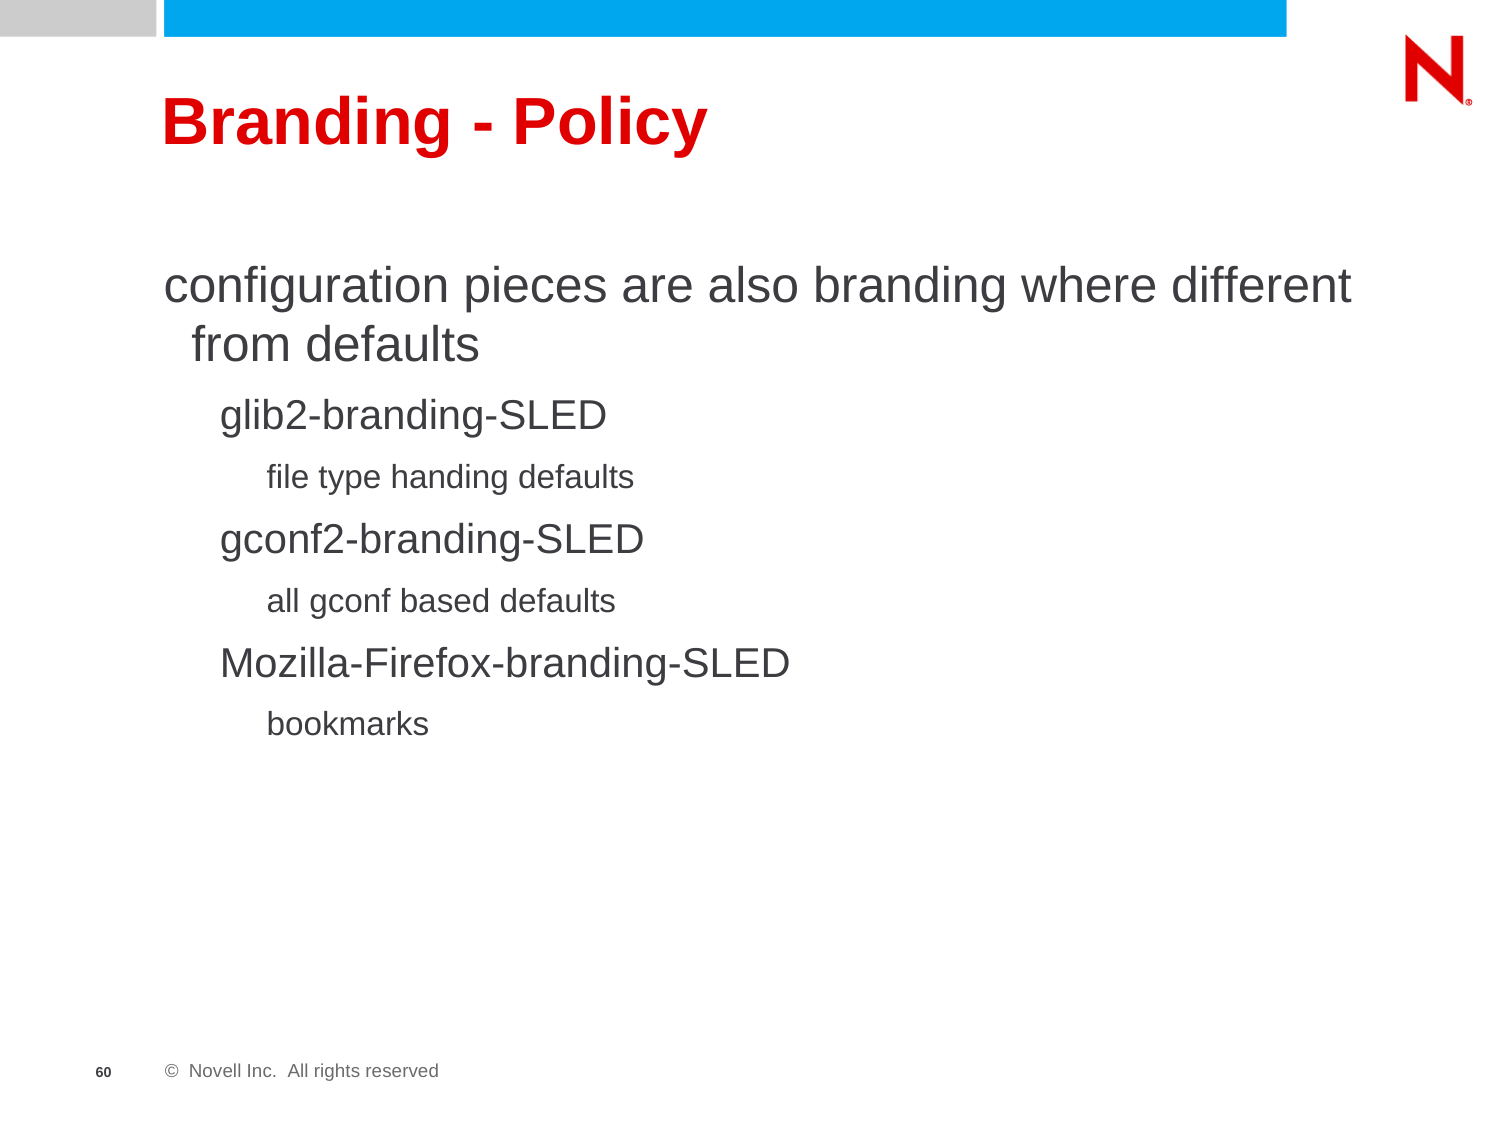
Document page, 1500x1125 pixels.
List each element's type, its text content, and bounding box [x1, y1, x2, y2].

picture [1403, 32, 1473, 107]
list configuration pieces are also branding where different from defaults glib2-branding-SLED file type handing defaults gconf2-branding-SLED all gconf based defaults Mozilla-Firefox-branding-SLED bookmarks [163, 254, 1404, 986]
title Branding - Policy [161, 41, 1383, 205]
